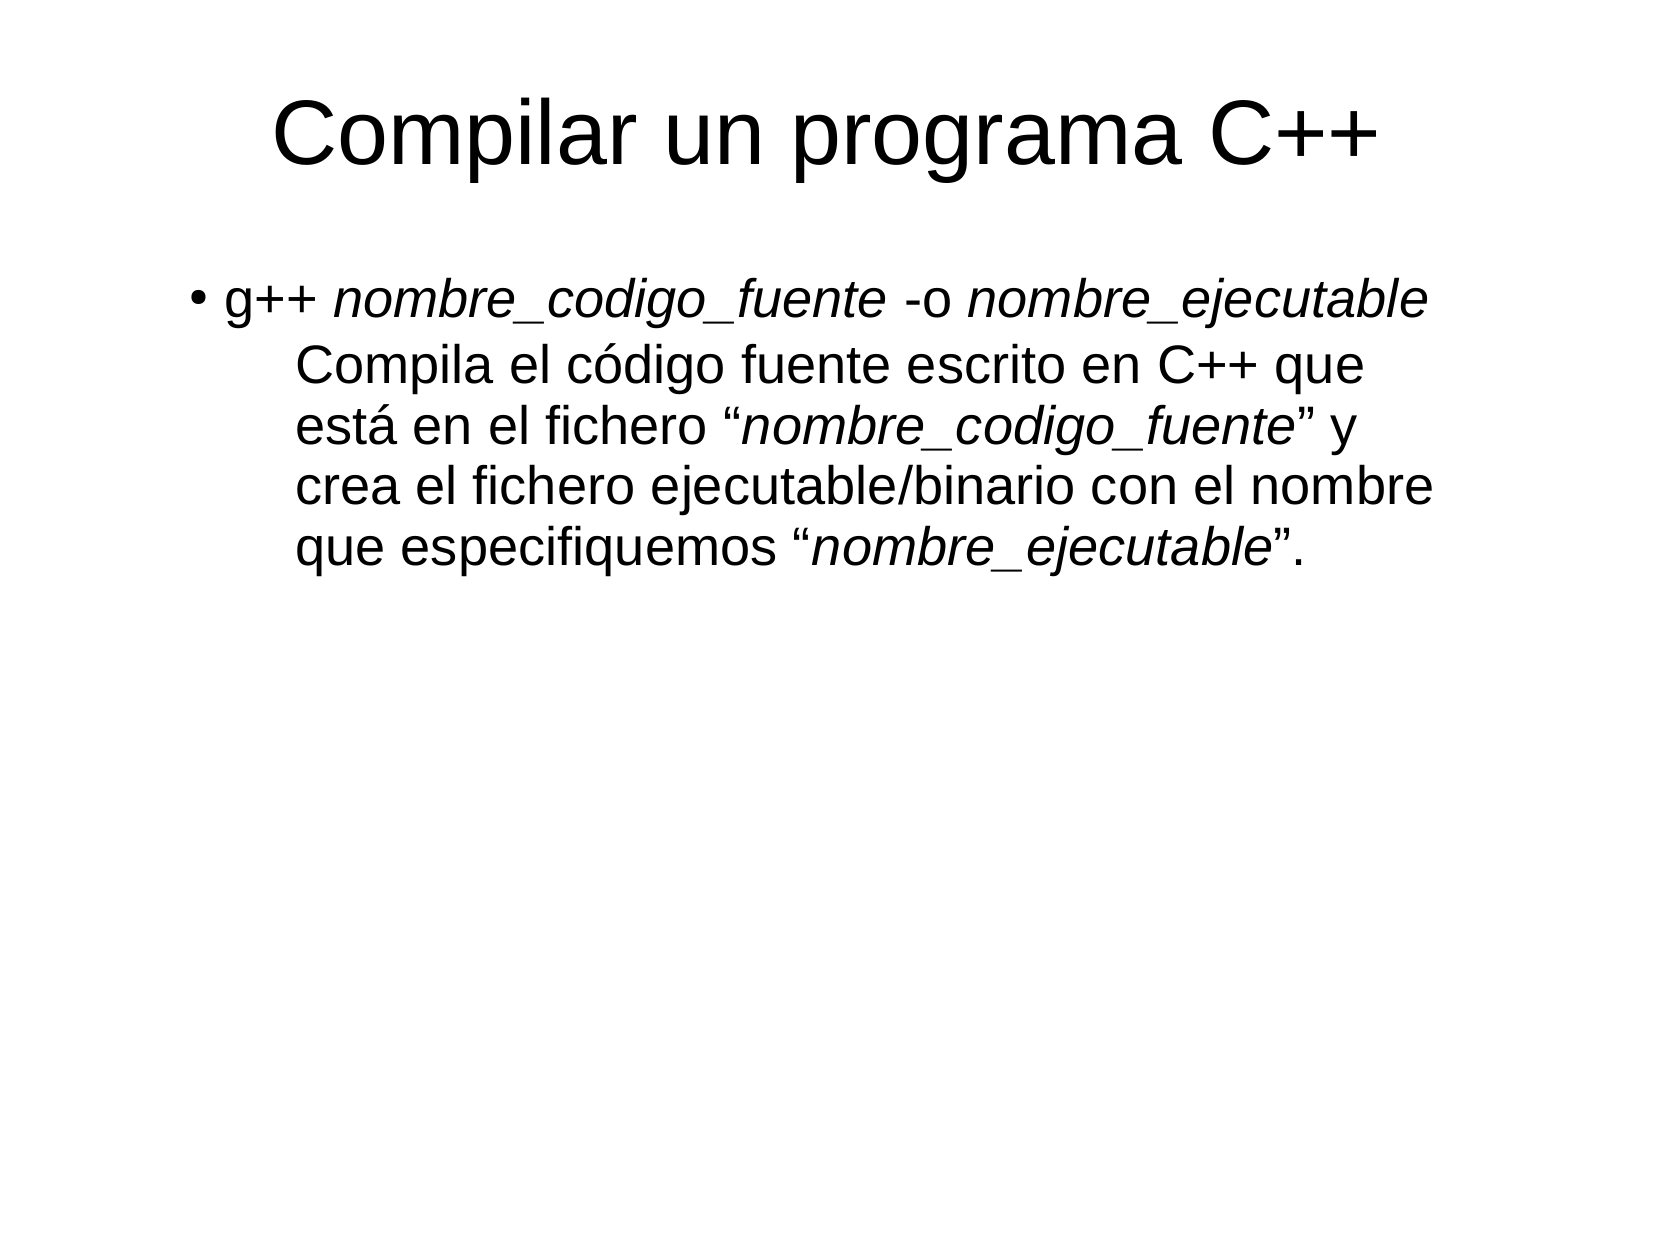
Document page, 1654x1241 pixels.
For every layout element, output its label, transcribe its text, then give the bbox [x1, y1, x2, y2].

text_box g++ nombre_codigo_fuente -o nombre_ejecutable Compila el código fuente escrito en C++ que está en el fichero “nombre_codigo_fuente” y crea el fichero ejecutable/binario con el nombre que especifiquemos “nombre_ejecutable”. [153, 268, 1465, 1158]
title Compilar un programa C++ [82, 29, 1571, 237]
